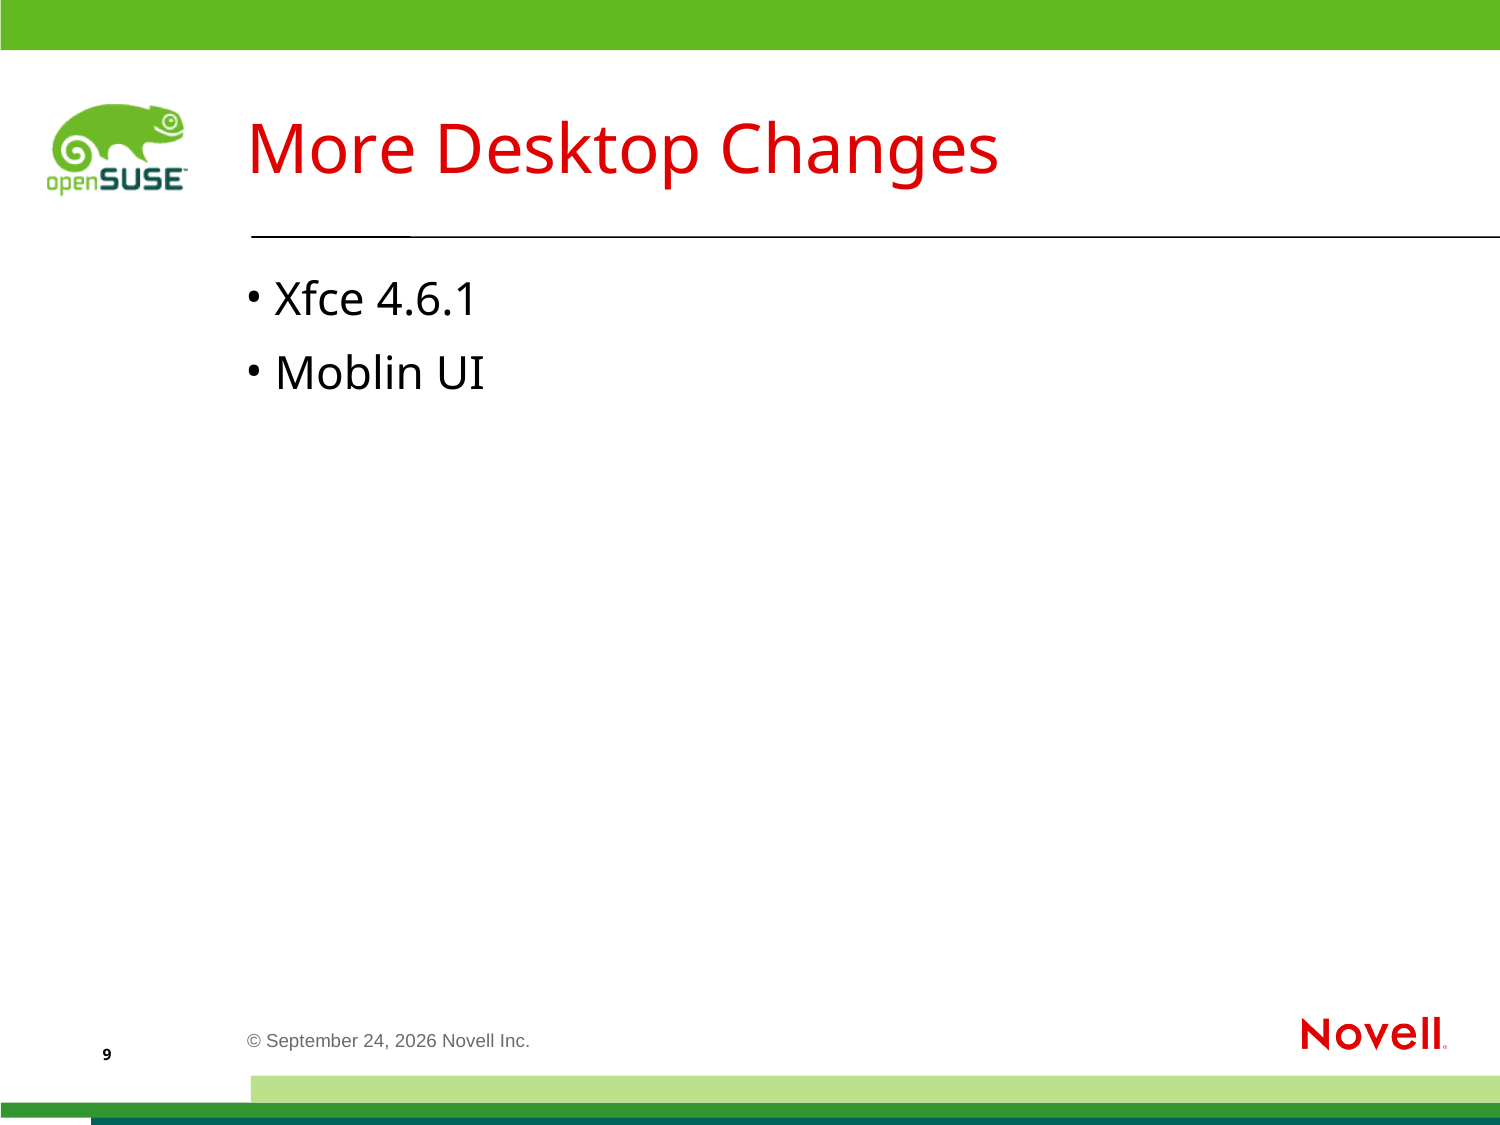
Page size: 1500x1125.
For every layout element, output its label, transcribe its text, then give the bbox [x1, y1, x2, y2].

picture [1295, 1011, 1453, 1056]
title More Desktop Changes [246, 109, 1409, 190]
list Xfce 4.6.1 Moblin UI [245, 267, 1458, 1010]
picture [47, 104, 188, 197]
